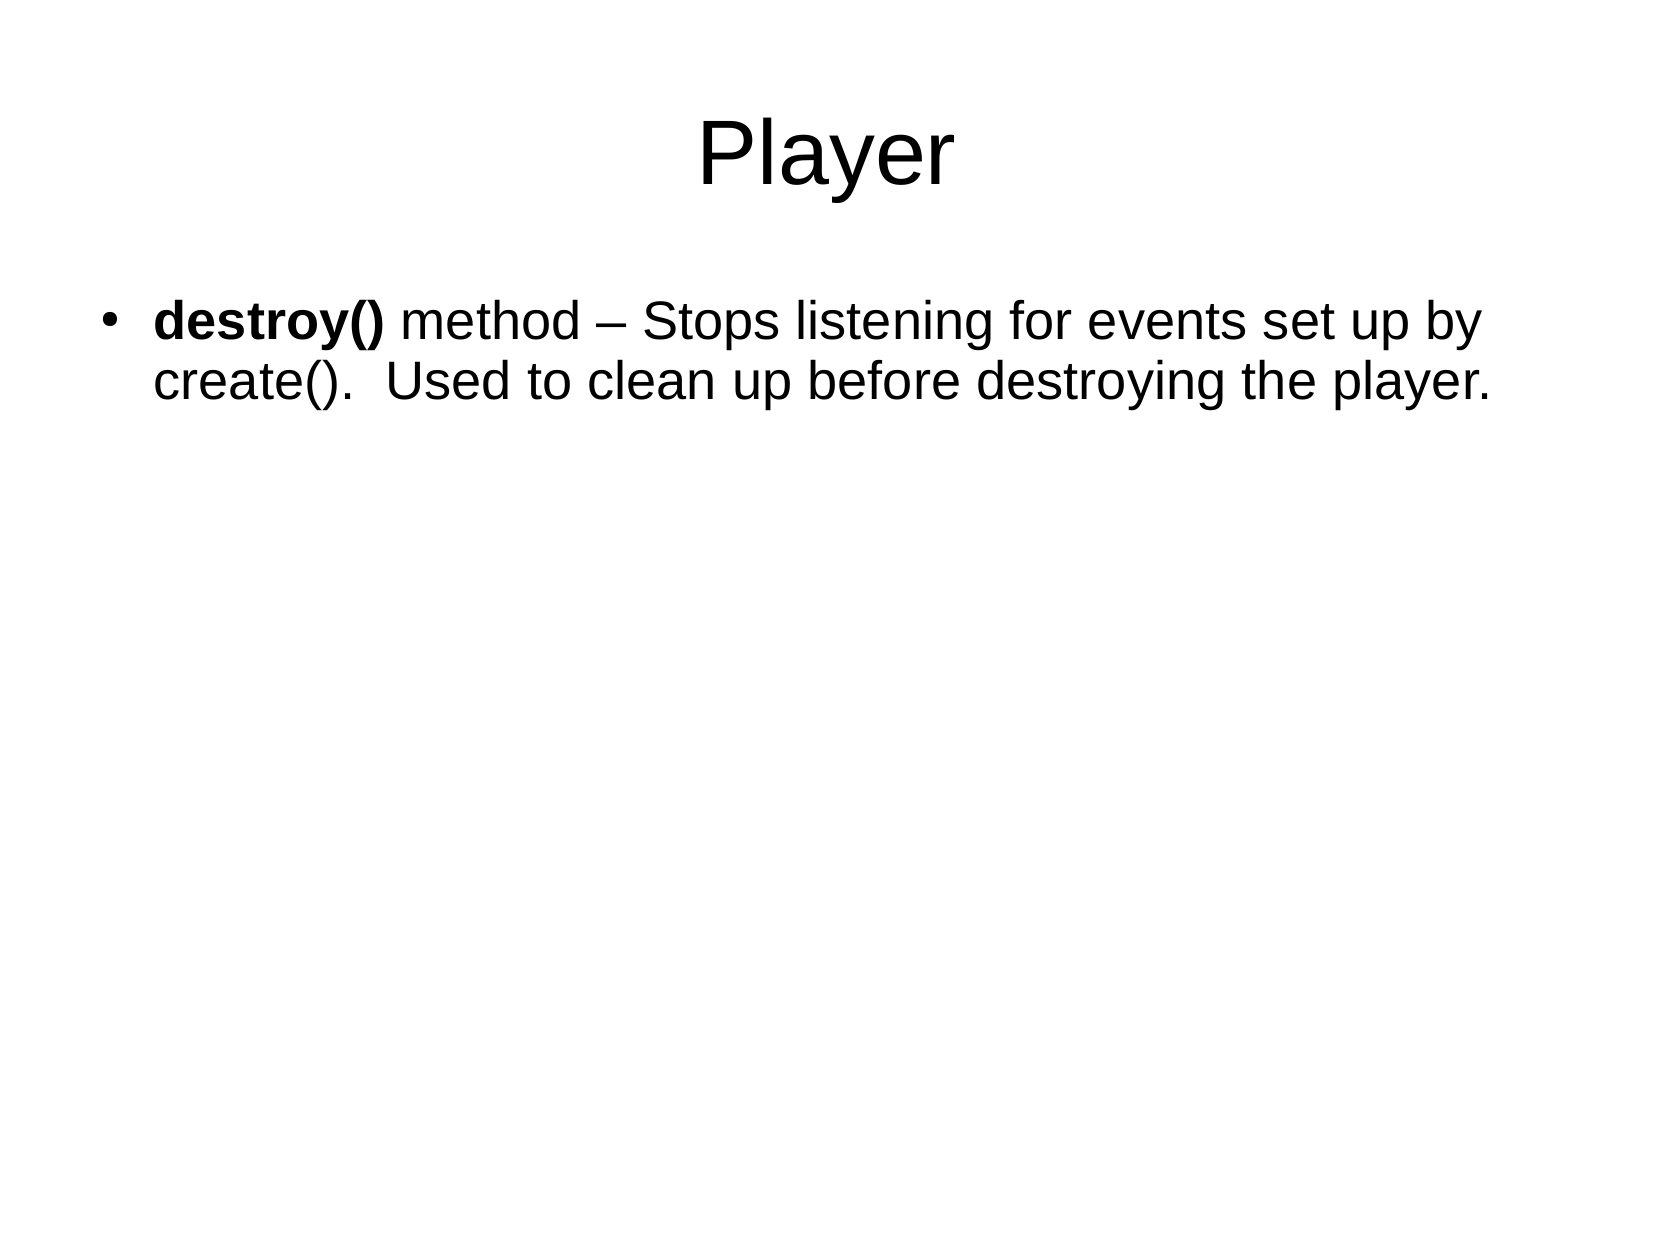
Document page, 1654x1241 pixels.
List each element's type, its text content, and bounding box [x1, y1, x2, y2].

list destroy() method – Stops listening for events set up by create(). Used to clean up before destroying the player. [82, 290, 1571, 1109]
title Player [82, 49, 1571, 257]
